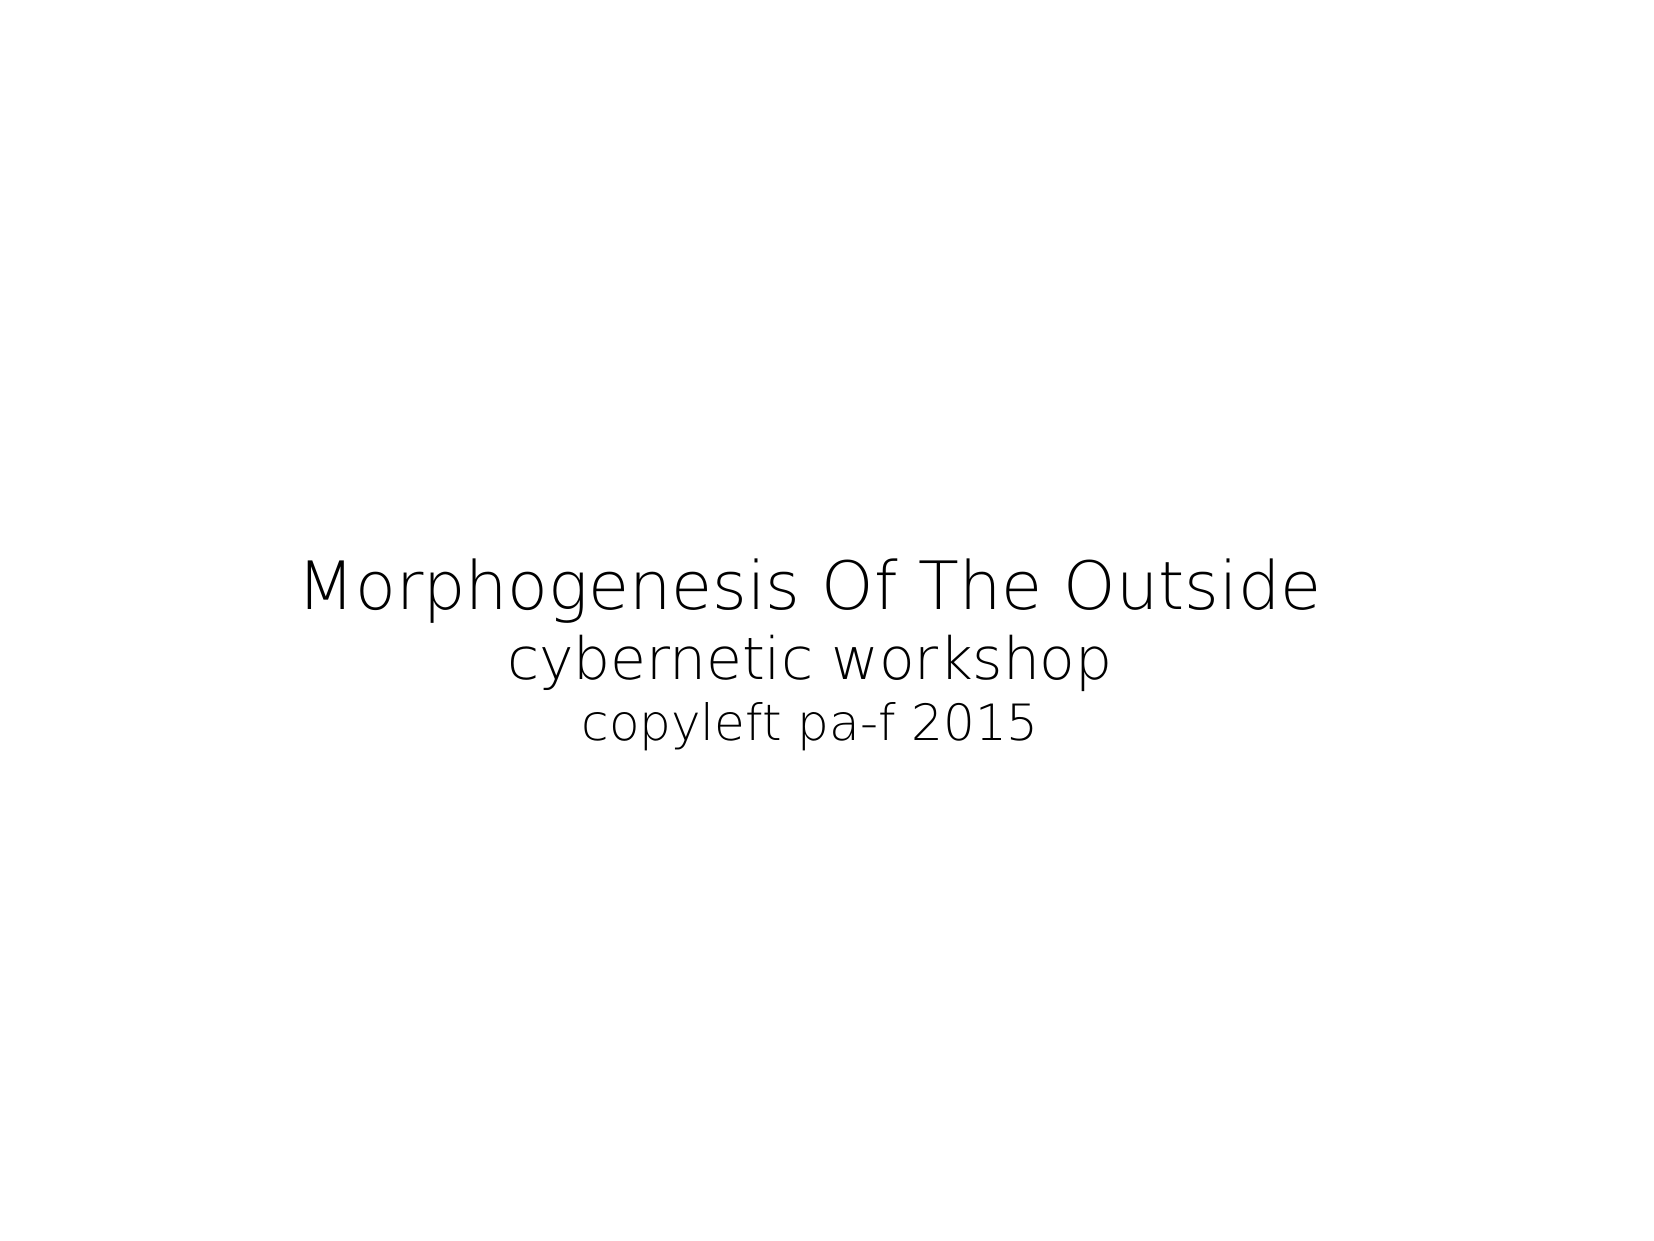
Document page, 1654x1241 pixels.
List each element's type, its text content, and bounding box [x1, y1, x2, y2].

subtitle Morphogenesis Of The Outside cybernetic workshop copyleft pa-f 2015 [82, 290, 1538, 1010]
